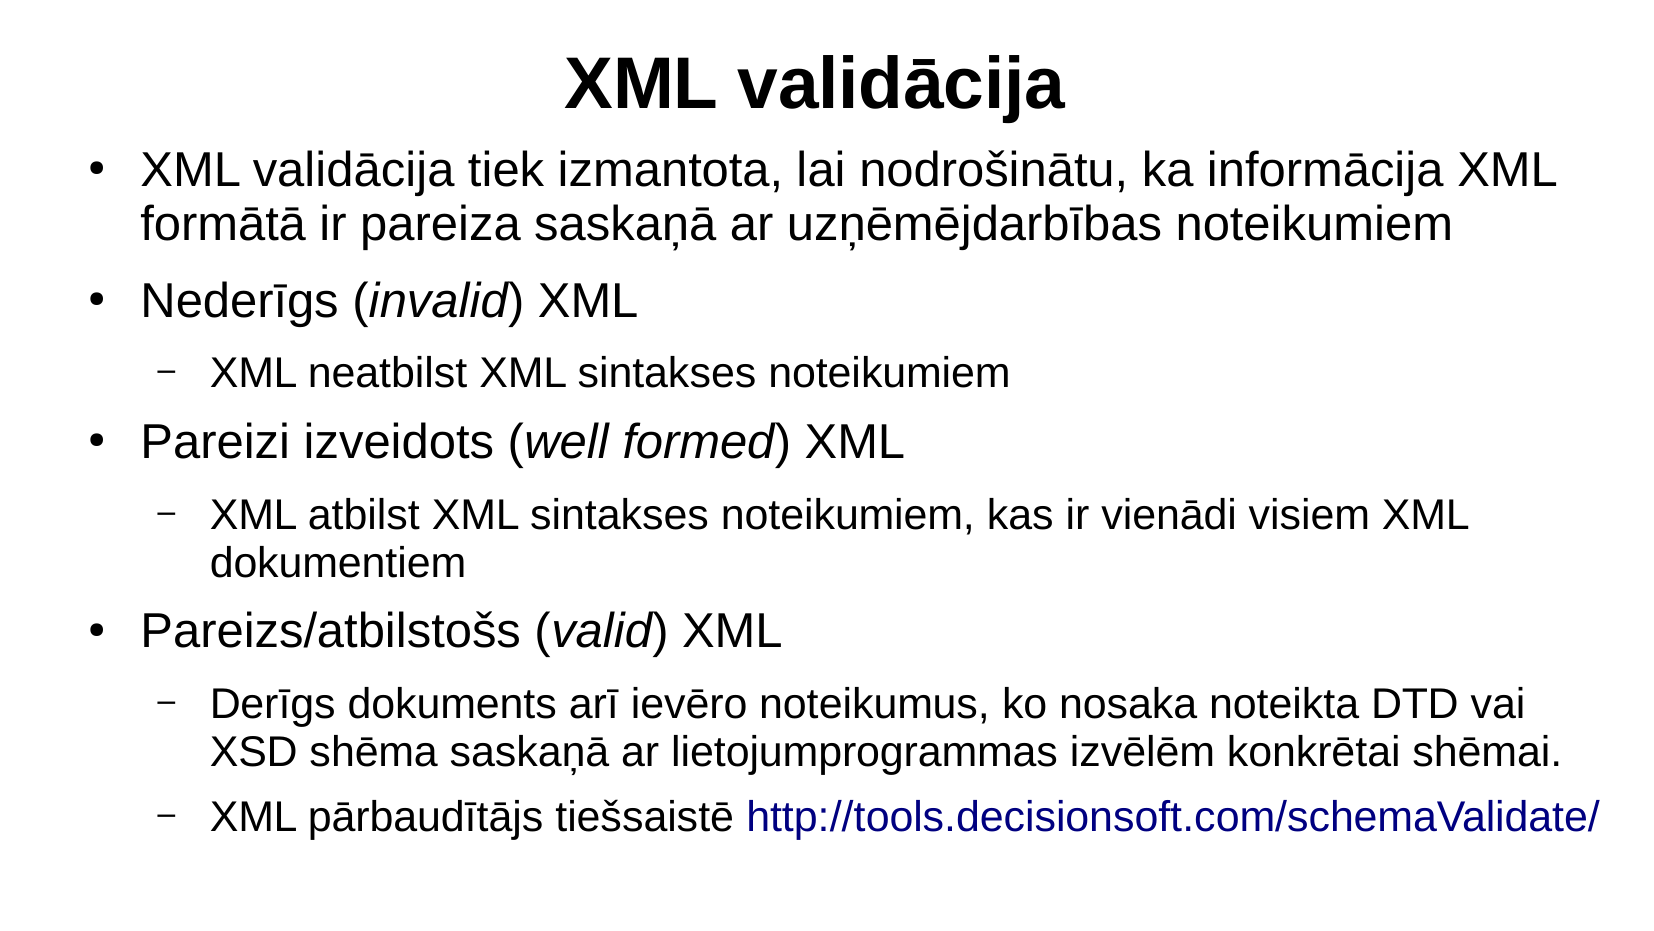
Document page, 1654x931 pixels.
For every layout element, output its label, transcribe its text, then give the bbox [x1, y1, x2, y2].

title XML validācija [70, 41, 1560, 124]
list XML validācija tiek izmantota, lai nodrošinātu, ka informācija XML formātā ir pareiza saskaņā ar uzņēmējdarbības noteikumiem Nederīgs (invalid) XML XML neatbilst XML sintakses noteikumiem Pareizi izveidots (well formed) XML XML atbilst XML sintakses noteikumiem, kas ir vienādi visiem XML dokumentiem Pareizs/atbilstošs (valid) XML Derīgs dokuments arī ievēro noteikumus, ko nosaka noteikta DTD vai XSD shēma saskaņā ar lietojumprogrammas izvēlēm konkrētai shēmai. XML pārbaudītājs tiešsaistē http://tools.decisionsoft.com/schemaValidate/ [70, 141, 1607, 877]
